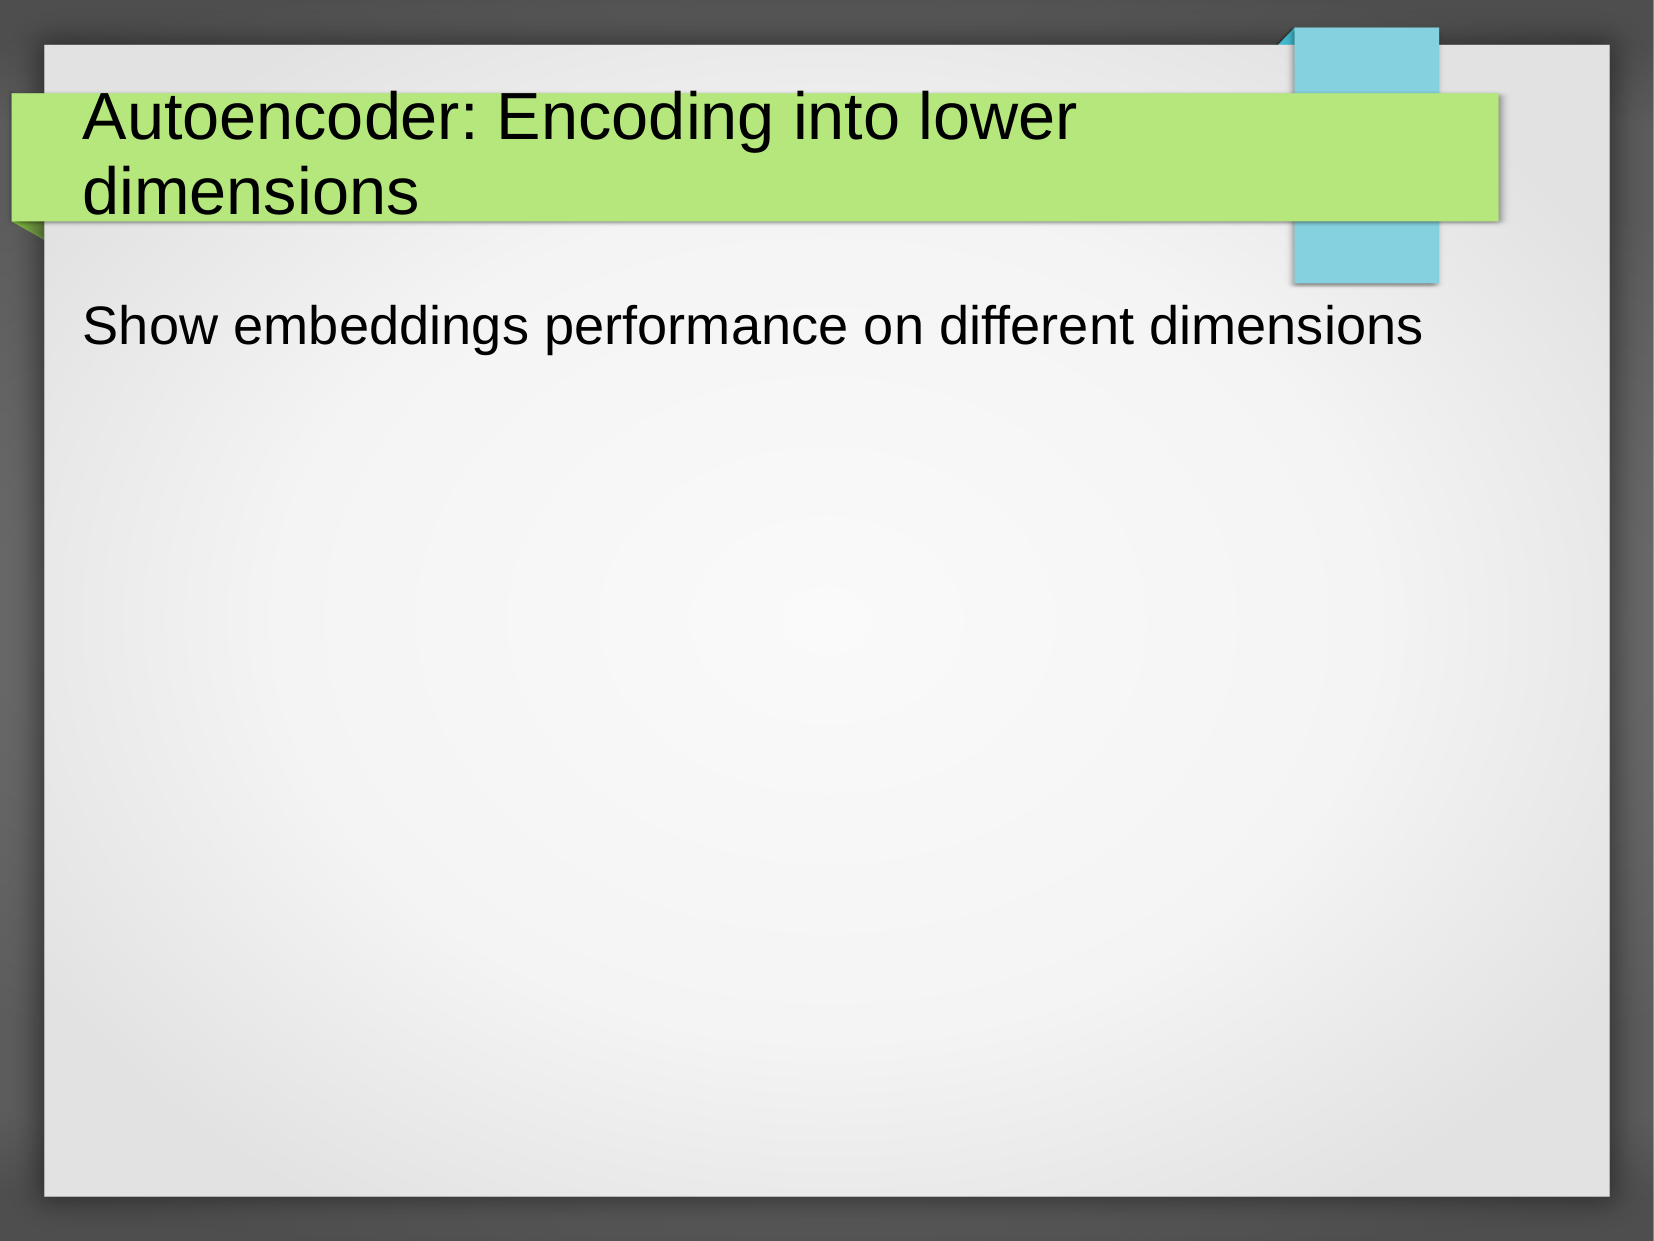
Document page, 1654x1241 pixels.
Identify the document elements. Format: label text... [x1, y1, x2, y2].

title Autoencoder: Encoding into lower dimensions [82, 78, 1264, 229]
list Show embeddings performance on different dimensions [82, 295, 1571, 1015]
picture [0, 0, 1654, 1241]
